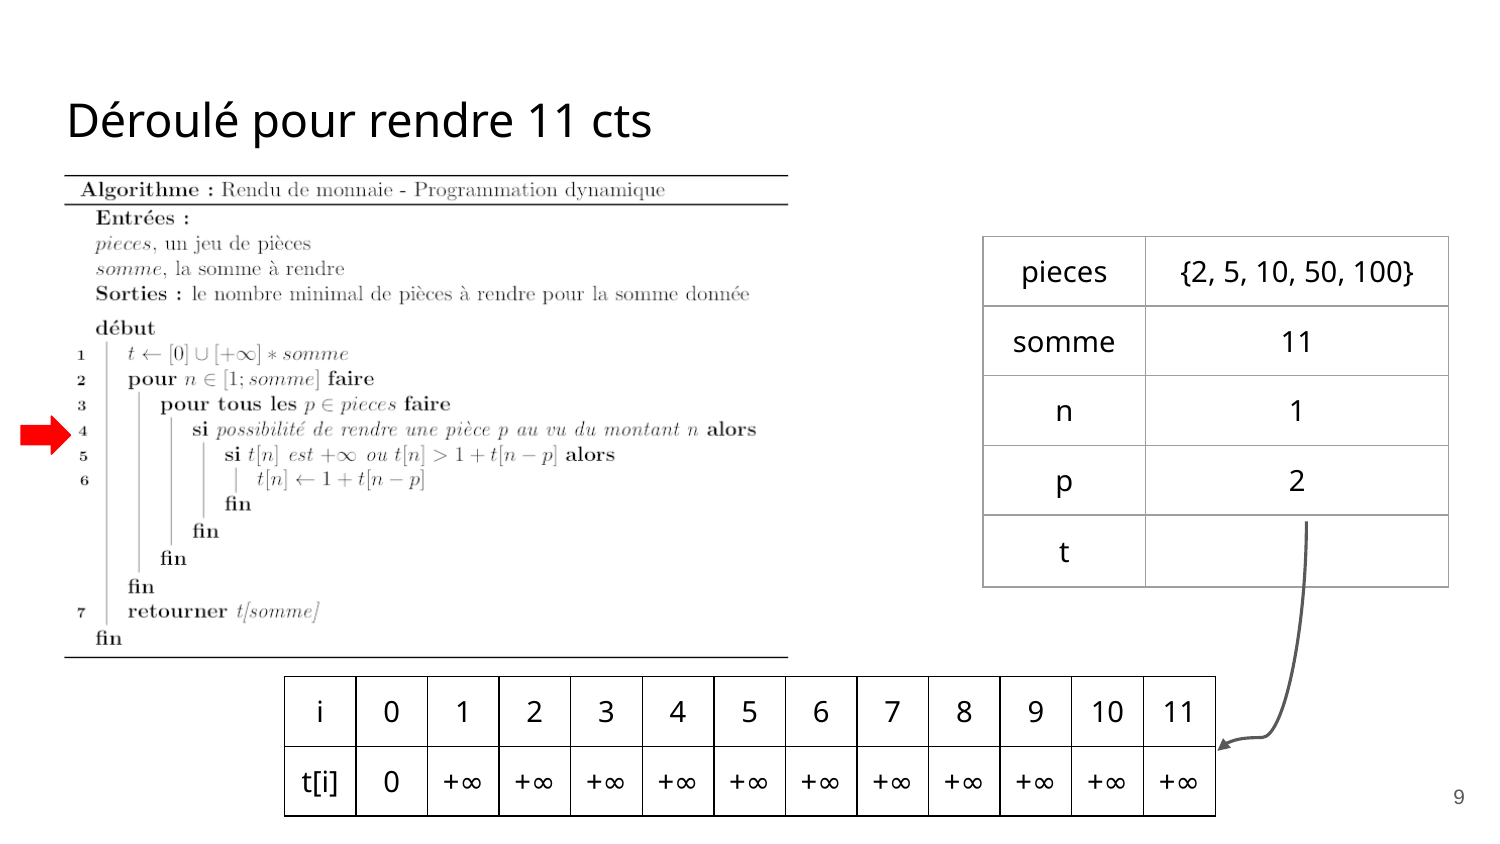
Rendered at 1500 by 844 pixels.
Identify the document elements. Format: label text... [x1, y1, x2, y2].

table_header 1 [428, 677, 498, 746]
table_cell 2 [1146, 446, 1448, 514]
table_header pieces [984, 237, 1145, 305]
table_cell somme [984, 307, 1145, 375]
table_cell +∞ [858, 747, 928, 815]
table_cell +∞ [715, 747, 785, 815]
table_cell +∞ [1001, 747, 1071, 815]
table_header 8 [929, 677, 999, 746]
table_header {2, 5, 10, 50, 100} [1146, 237, 1448, 305]
slide_number <numéro> [1389, 764, 1480, 830]
table_header 5 [715, 677, 785, 746]
table_header 10 [1072, 677, 1143, 746]
table_cell t[i] [285, 747, 355, 815]
table_header 0 [357, 677, 427, 746]
table_cell 11 [1146, 307, 1448, 375]
table_cell +∞ [500, 747, 570, 815]
table_header i [285, 677, 355, 746]
text_box [21, 416, 71, 455]
table_cell +∞ [571, 747, 642, 815]
table_cell t [984, 516, 1145, 586]
table_cell +∞ [929, 747, 999, 815]
table_cell +∞ [1144, 747, 1215, 815]
table_header 11 [1144, 677, 1215, 746]
table_cell [1146, 516, 1448, 586]
table_header 7 [858, 677, 928, 746]
table_cell n [984, 376, 1145, 445]
table_cell +∞ [786, 747, 856, 815]
table_header 9 [1001, 677, 1071, 746]
table_cell 0 [357, 747, 427, 815]
title Déroulé pour rendre 11 cts [51, 72, 1449, 167]
table_header 6 [786, 677, 856, 746]
table_cell p [984, 446, 1145, 514]
table_header 3 [571, 677, 642, 746]
table_cell +∞ [643, 747, 713, 815]
table_header 2 [500, 677, 570, 746]
picture [63, 173, 789, 660]
table_cell +∞ [428, 747, 498, 815]
table_cell 1 [1146, 376, 1448, 445]
table_header 4 [643, 677, 713, 746]
table_cell +∞ [1072, 747, 1143, 815]
